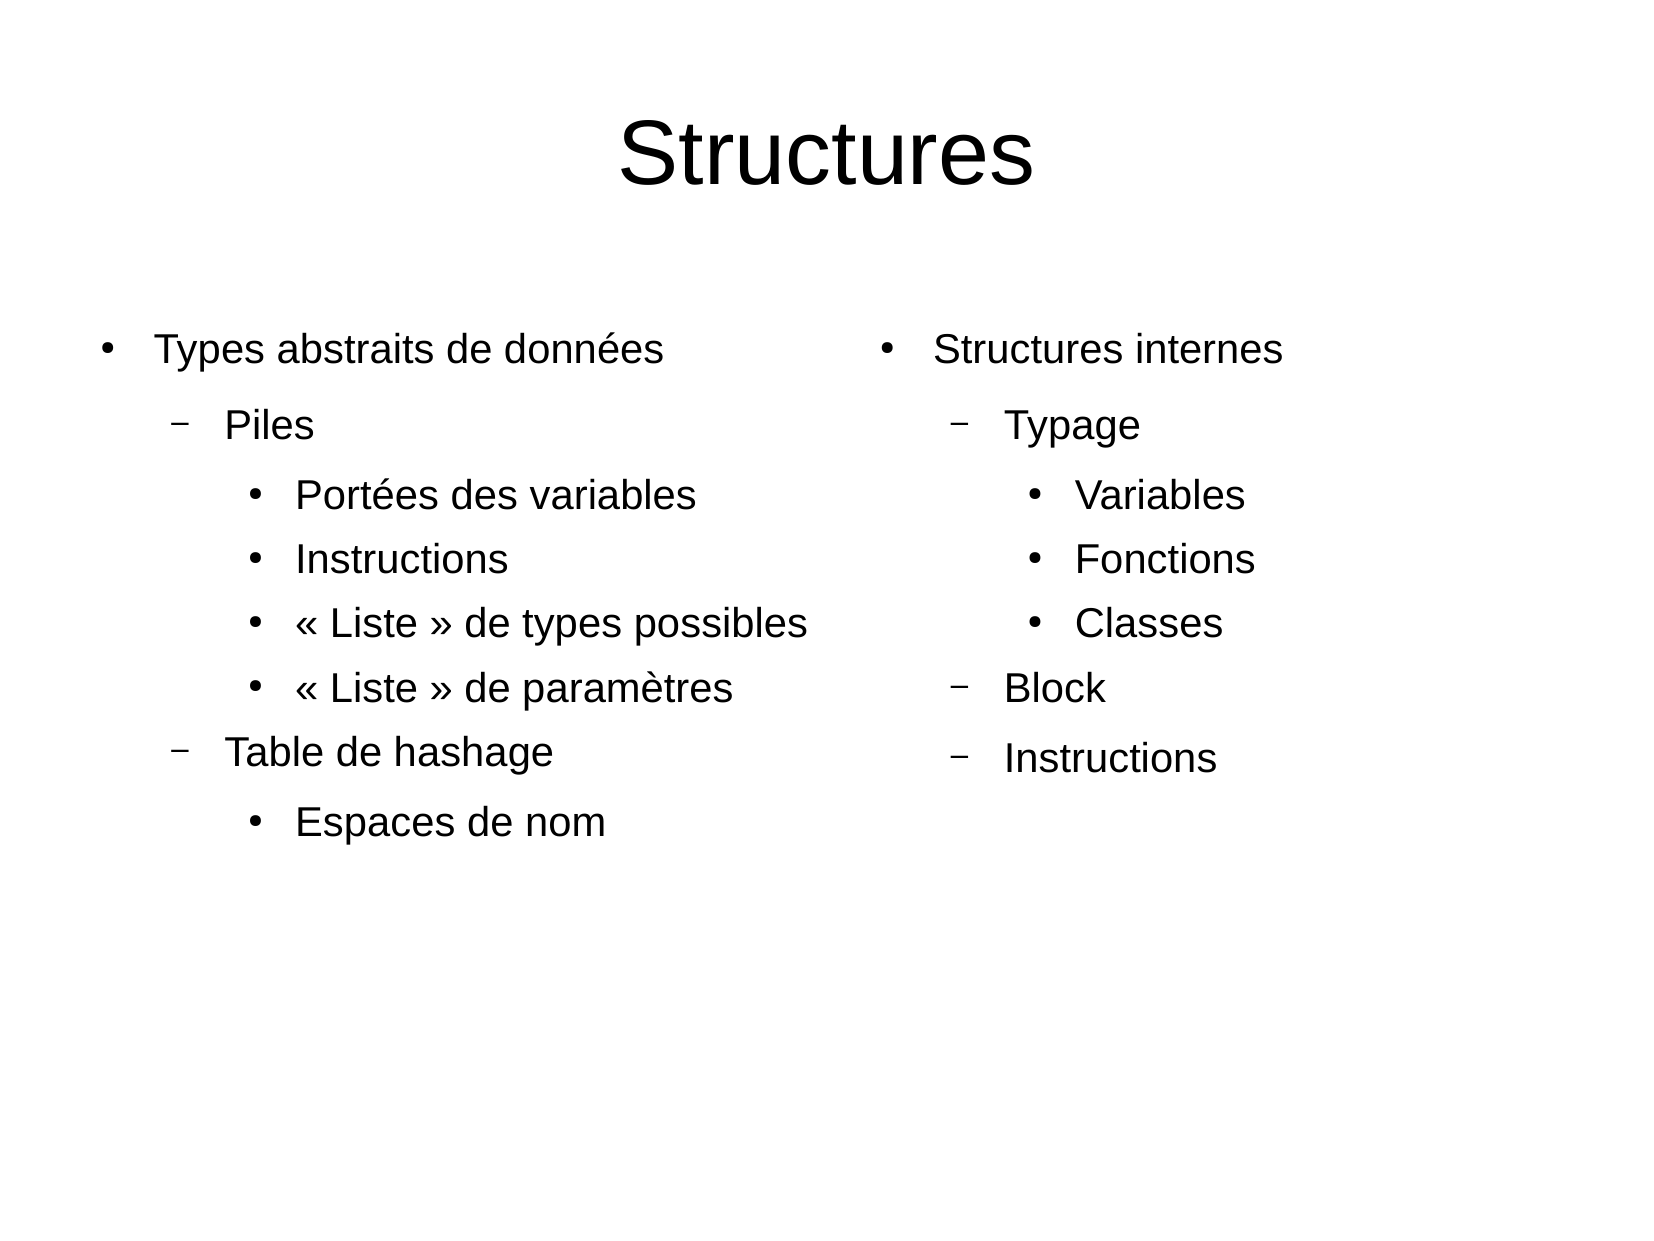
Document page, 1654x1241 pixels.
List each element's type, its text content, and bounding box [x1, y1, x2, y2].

list Structures internes Typage Variables Fonctions Classes Block Instructions [862, 325, 1619, 1193]
title Structures [82, 49, 1571, 257]
list Types abstraits de données Piles Portées des variables Instructions « Liste » de types possibles « Liste » de paramètres Table de hashage Espaces de nom [82, 325, 839, 1193]
